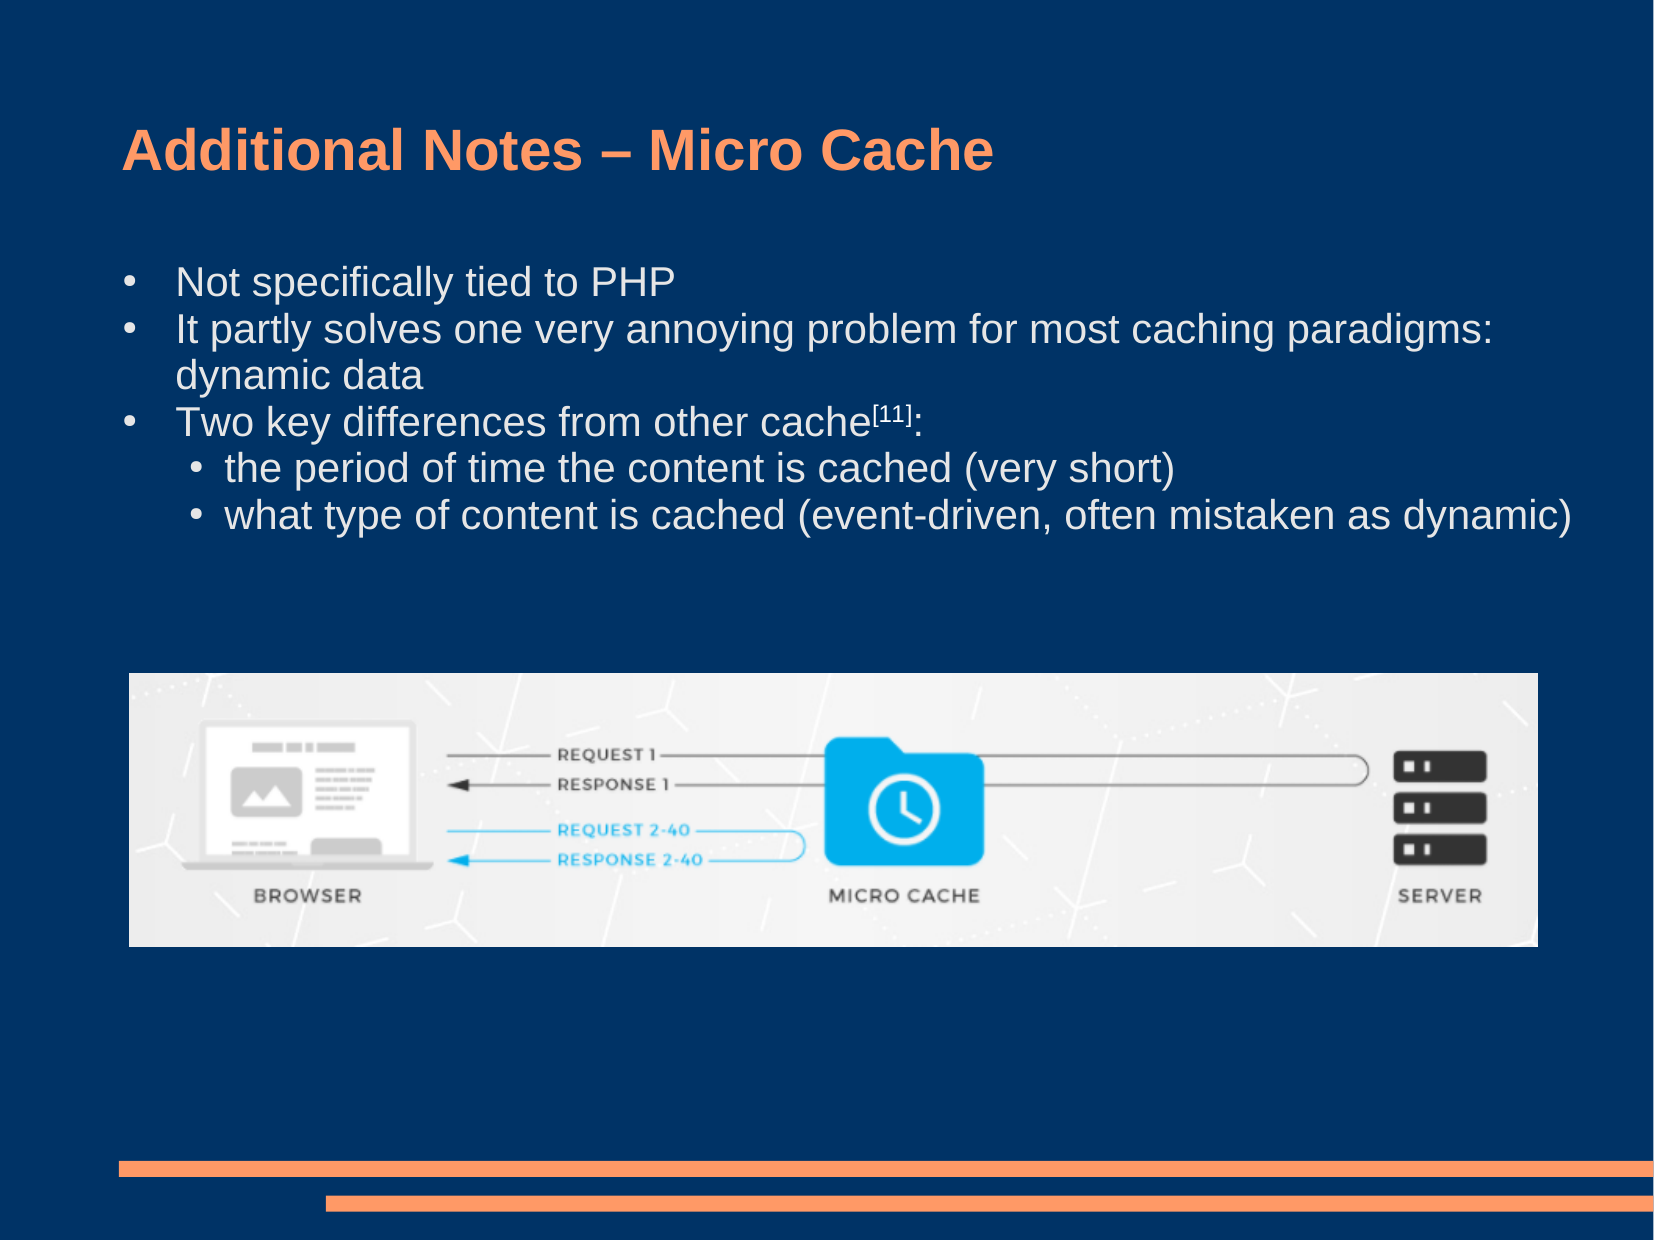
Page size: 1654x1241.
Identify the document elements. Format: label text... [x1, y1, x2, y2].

title Additional Notes – Micro Cache [121, 46, 1534, 212]
list Not specifically tied to PHP It partly solves one very annoying problem for most caching paradigms: dynamic data Two key differences from other cache[11]: the period of time the content is cached (very short) what type of content is cached (event-driven, often mistaken as dynamic) [47, 212, 1619, 1132]
picture [129, 673, 1538, 947]
